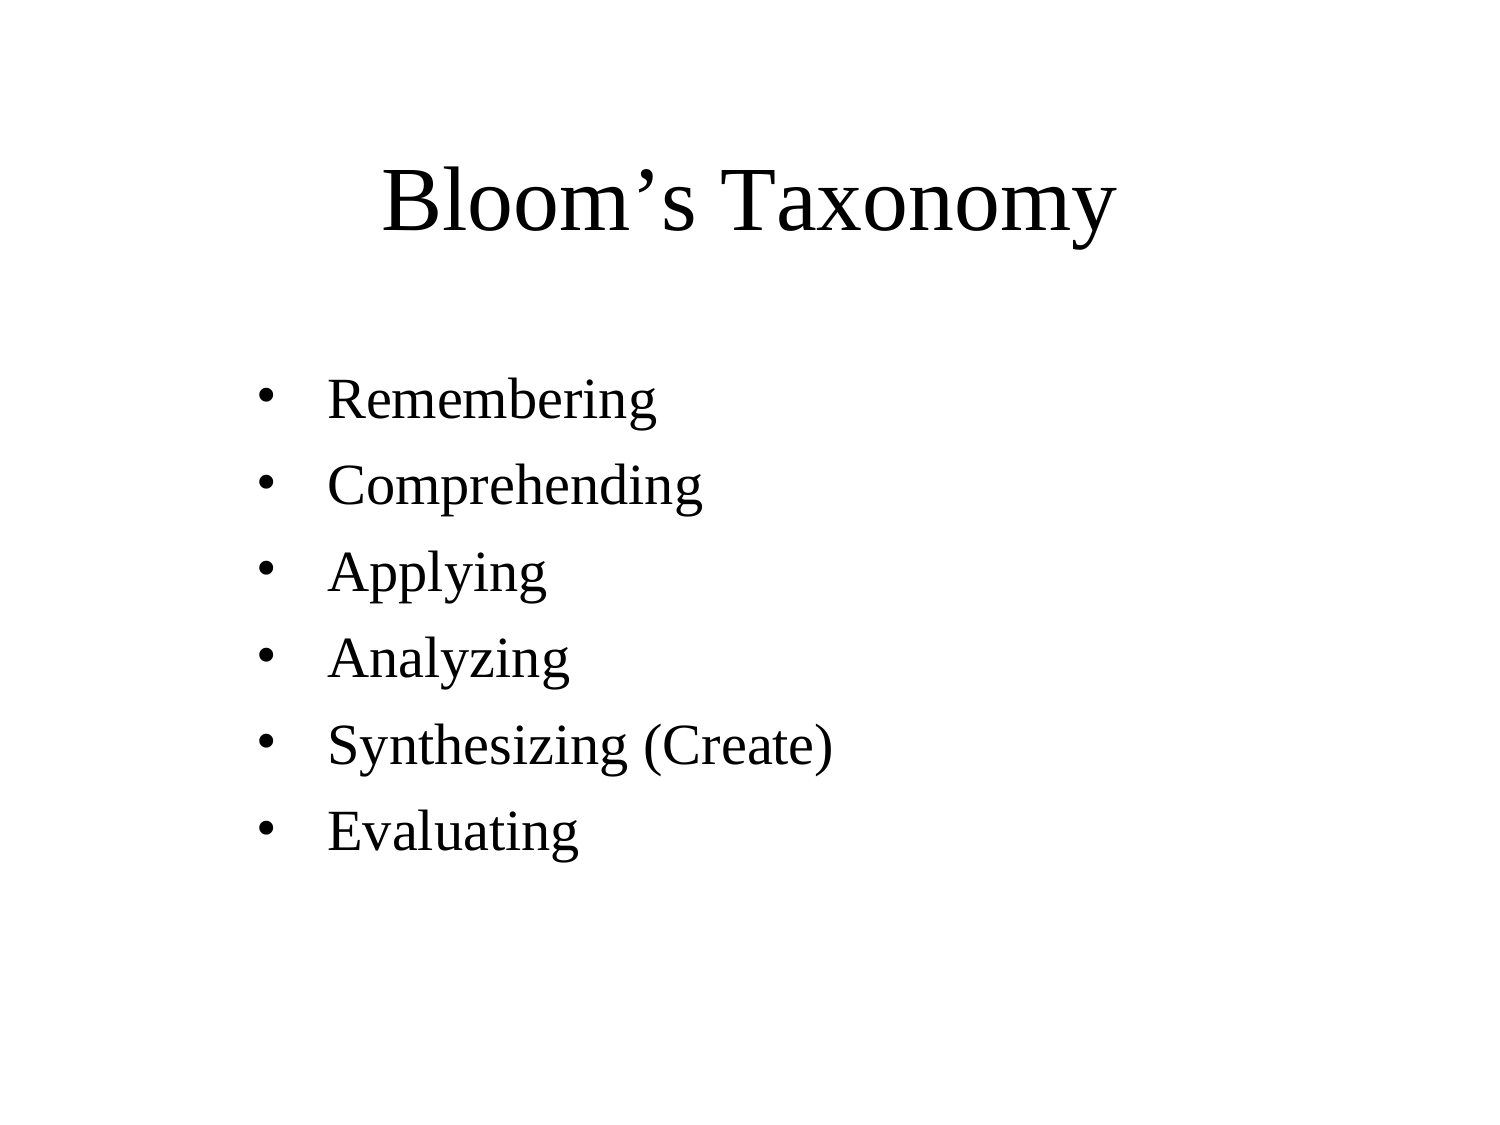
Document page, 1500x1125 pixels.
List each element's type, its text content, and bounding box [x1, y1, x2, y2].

list Remembering Comprehending Applying Analyzing Synthesizing (Create) Evaluating [241, 265, 1259, 941]
title Bloom’s Taxonomy [112, 99, 1388, 288]
